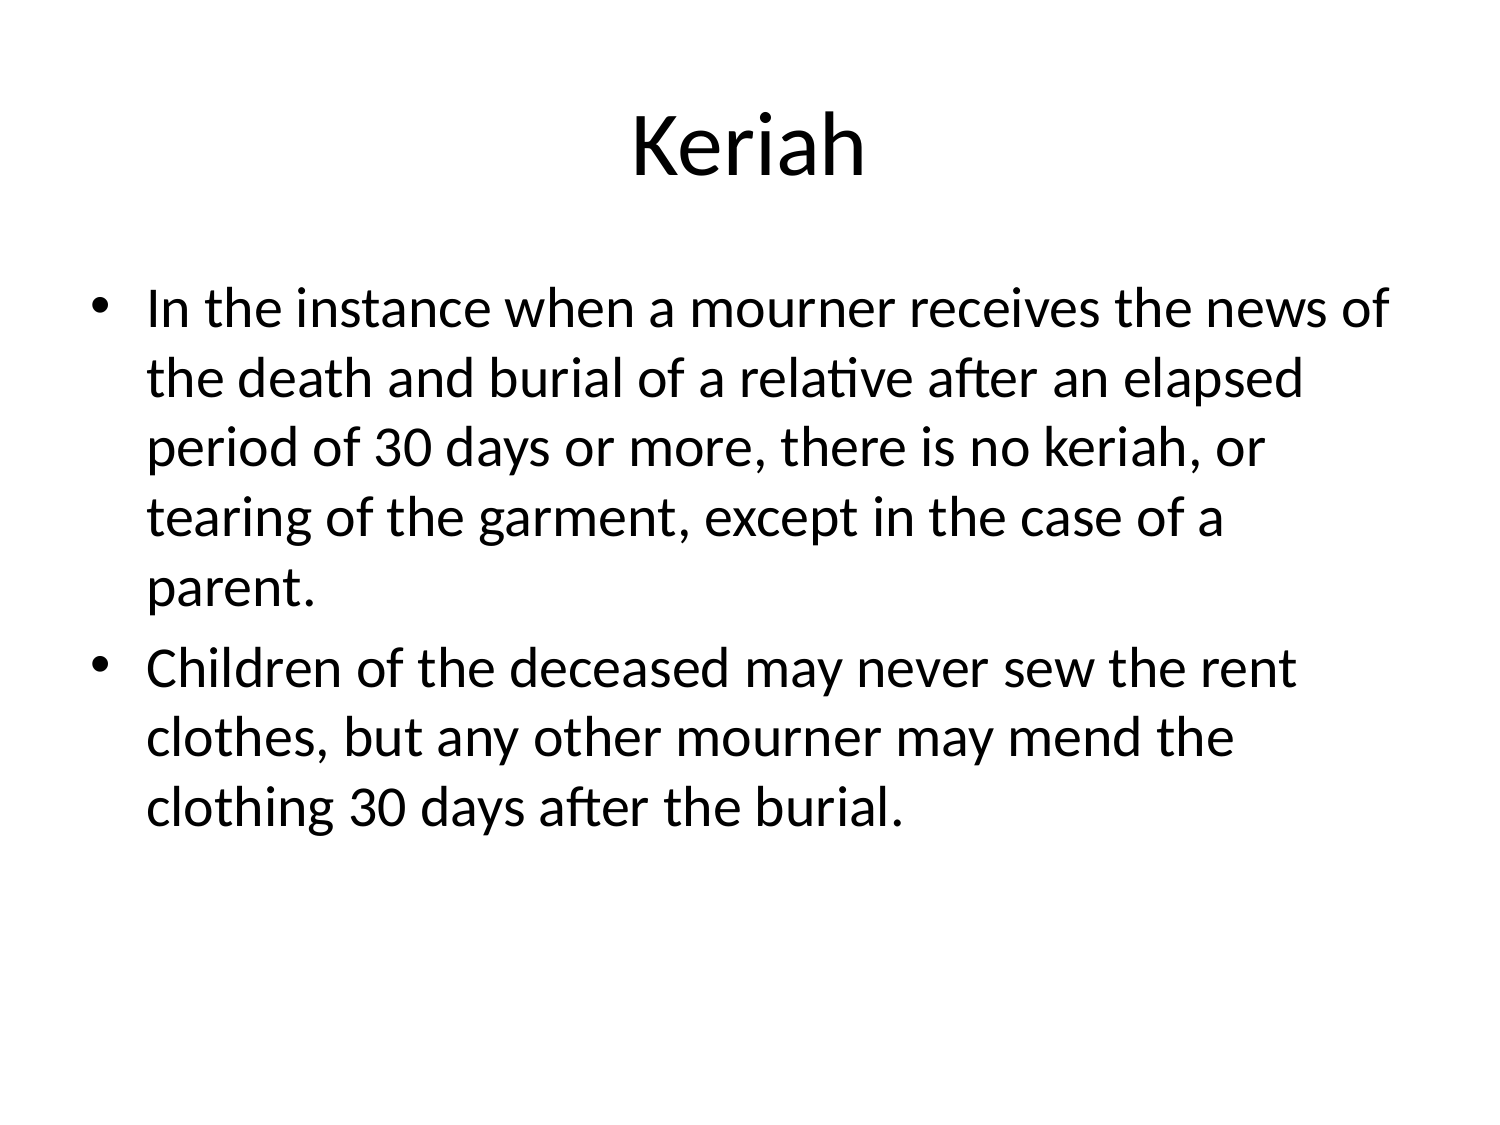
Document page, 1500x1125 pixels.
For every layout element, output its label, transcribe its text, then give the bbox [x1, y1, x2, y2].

list In the instance when a mourner receives the news of the death and burial of a relative after an elapsed period of 30 days or more, there is no keriah, or tearing of the garment, except in the case of a parent. Children of the deceased may never sew the rent clothes, but any other mourner may mend the clothing 30 days after the burial. [75, 262, 1425, 1005]
title Keriah [75, 45, 1425, 233]
